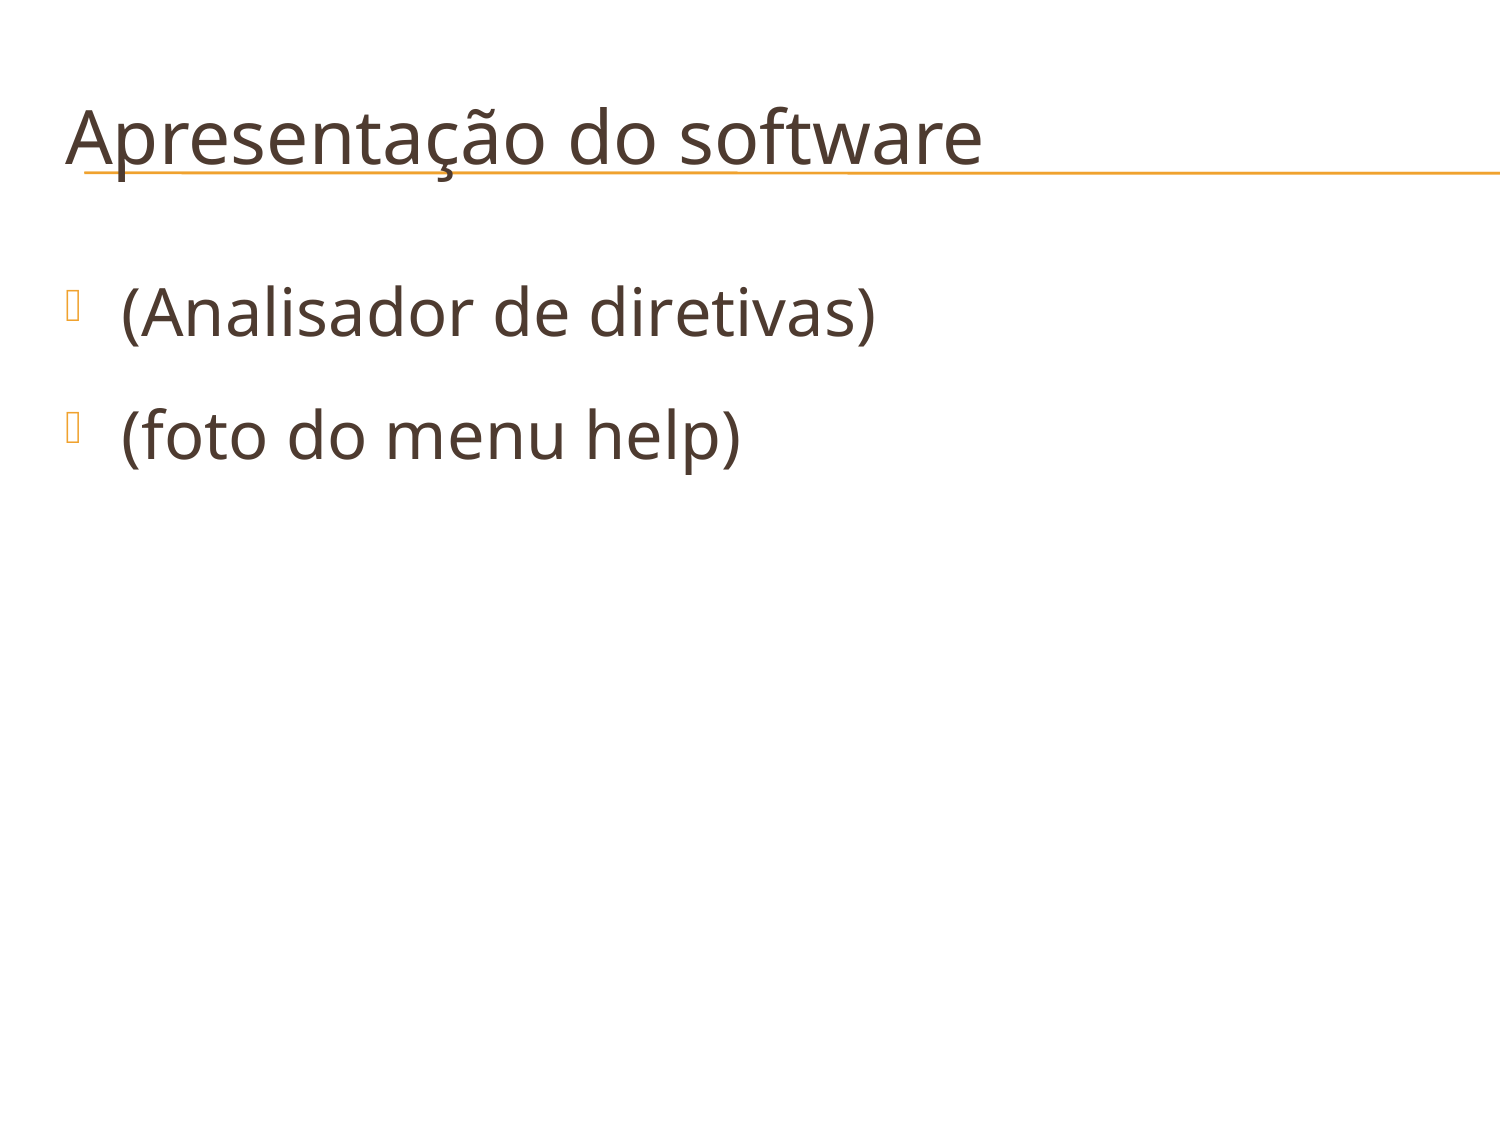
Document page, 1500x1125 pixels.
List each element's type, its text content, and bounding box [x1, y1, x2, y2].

title Apresentação do software [50, 75, 1476, 213]
text_box (Analisador de diretivas) (foto do menu help) [50, 254, 1476, 998]
